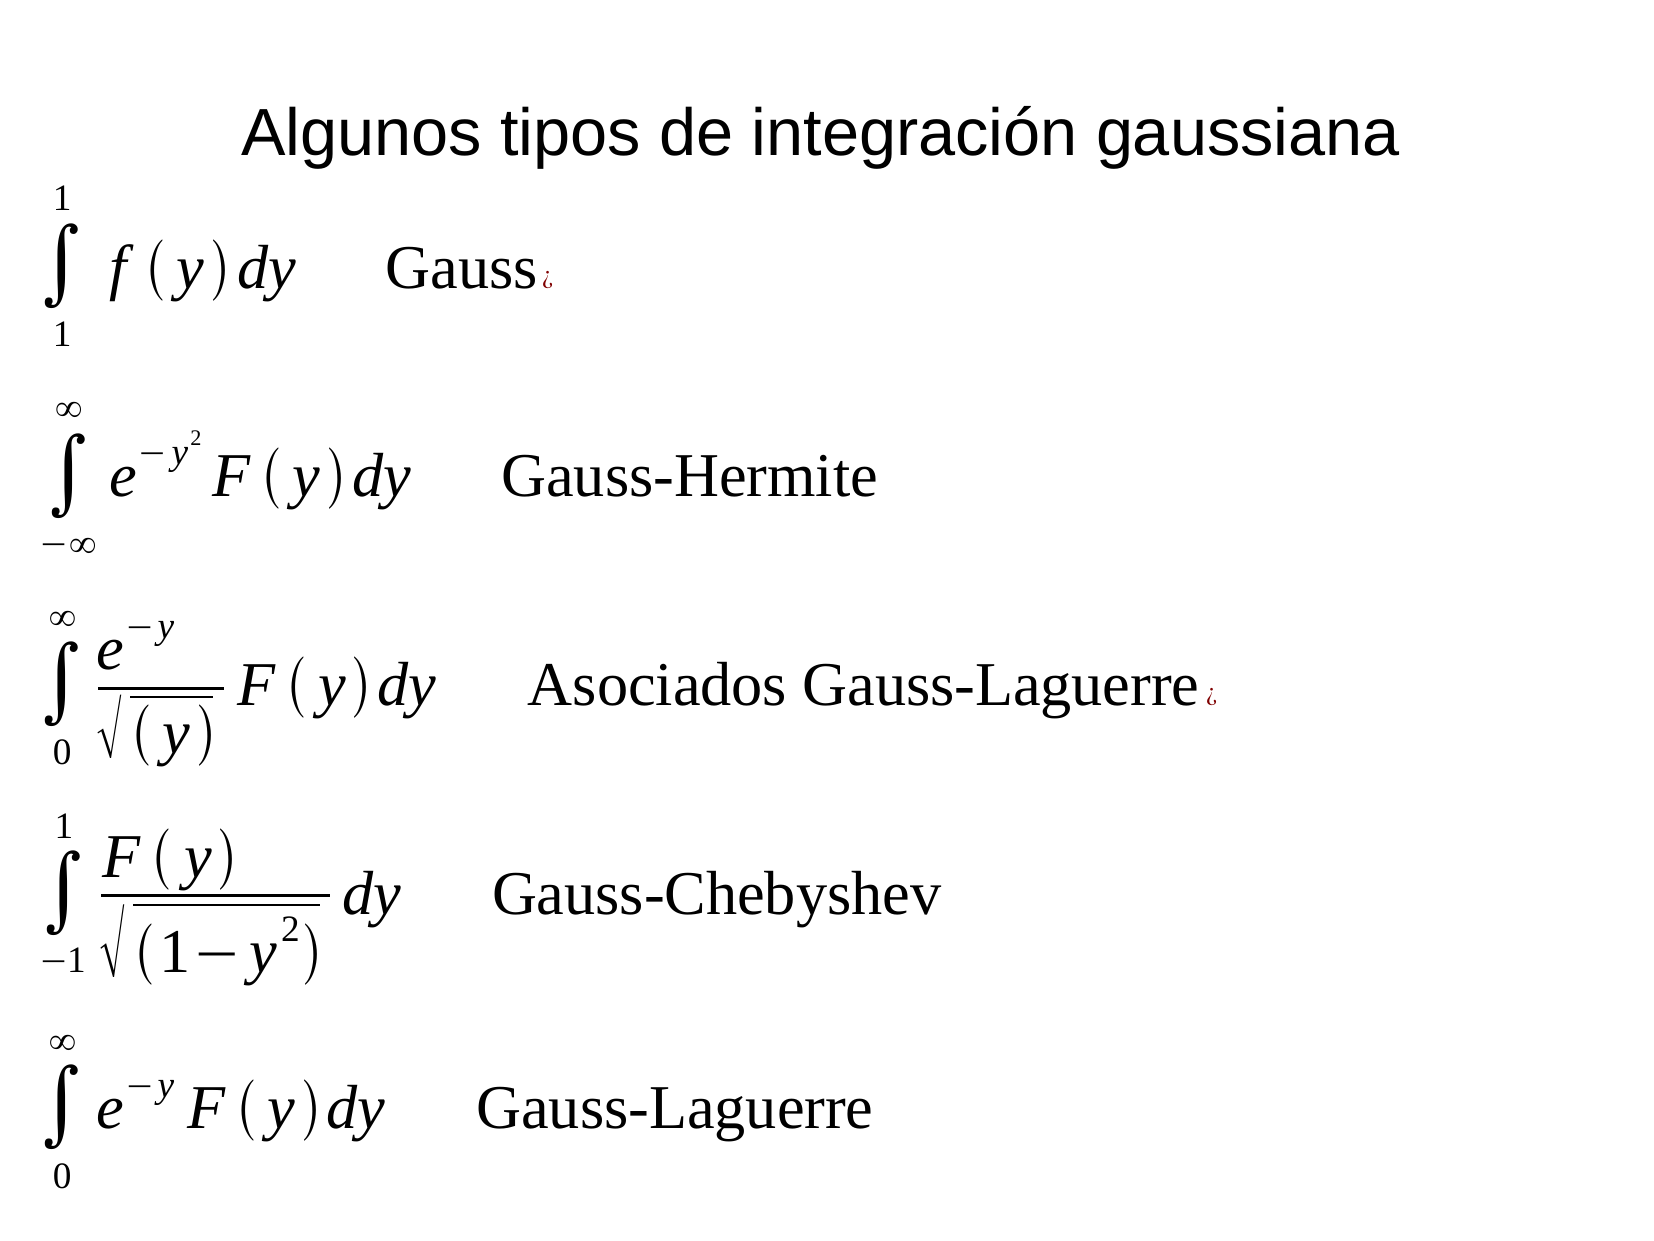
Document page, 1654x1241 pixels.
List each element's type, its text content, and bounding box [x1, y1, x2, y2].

chart [29, 177, 1224, 1197]
title Algunos tipos de integración gaussiana [76, 29, 1565, 237]
